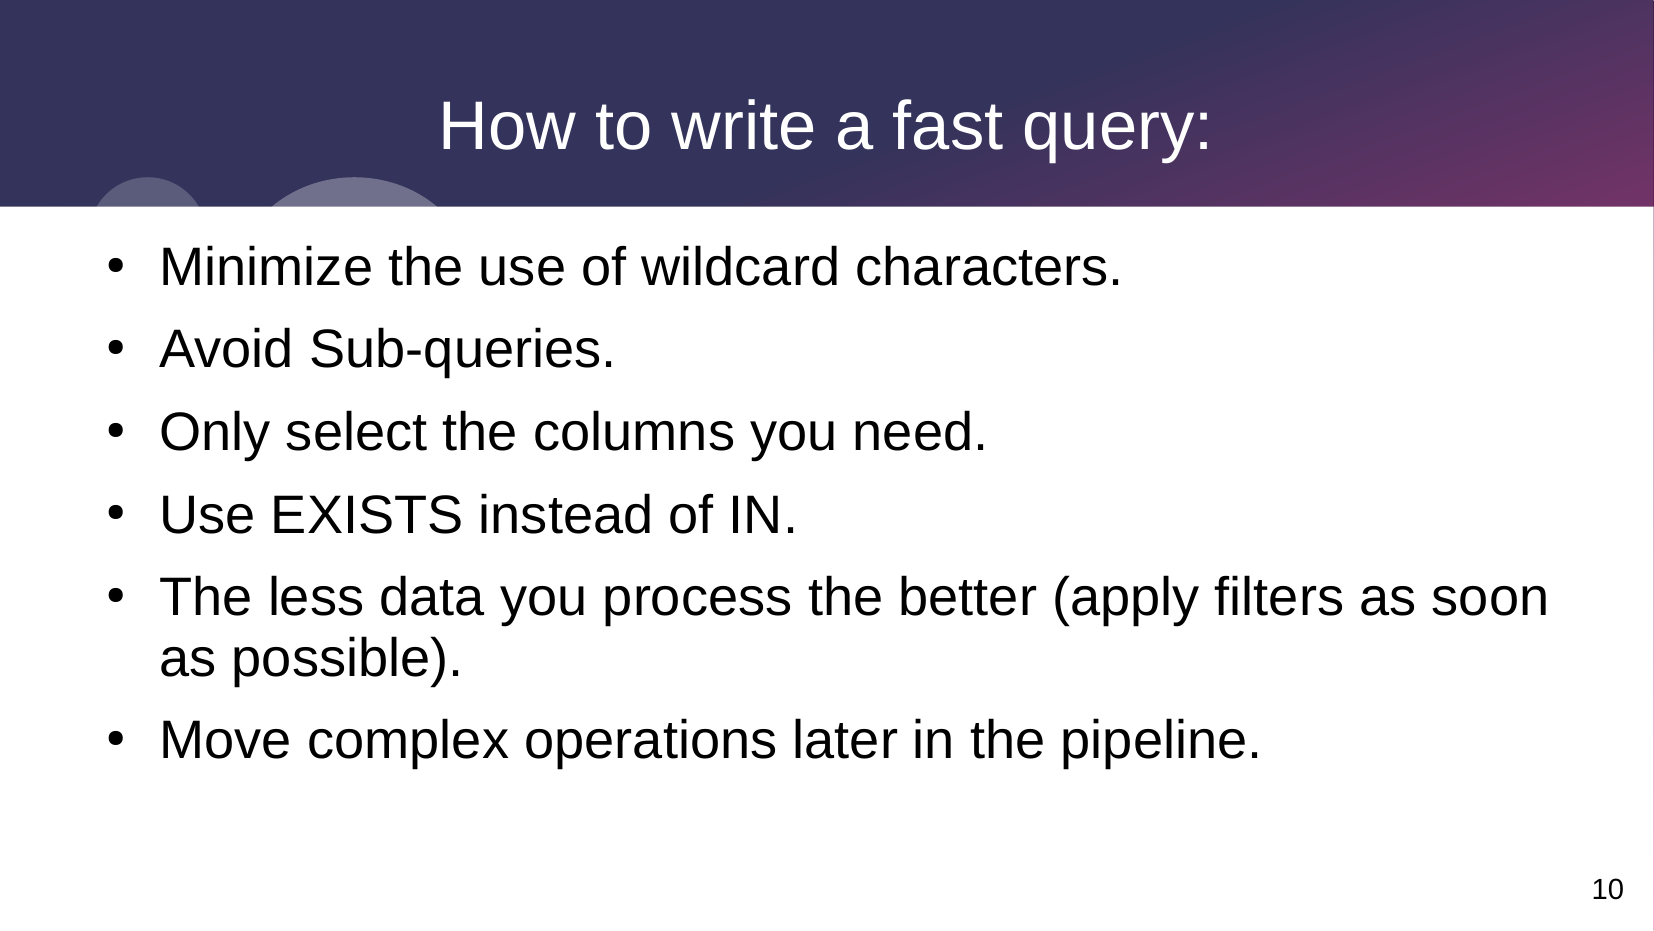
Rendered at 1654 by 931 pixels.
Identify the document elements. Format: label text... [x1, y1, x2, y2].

list Minimize the use of wildcard characters. Avoid Sub-queries. Only select the columns you need. Use EXISTS instead of IN. The less data you process the better (apply filters as soon as possible). Move complex operations later in the pipeline. [88, 236, 1565, 827]
title How to write a fast query: [88, 44, 1565, 207]
